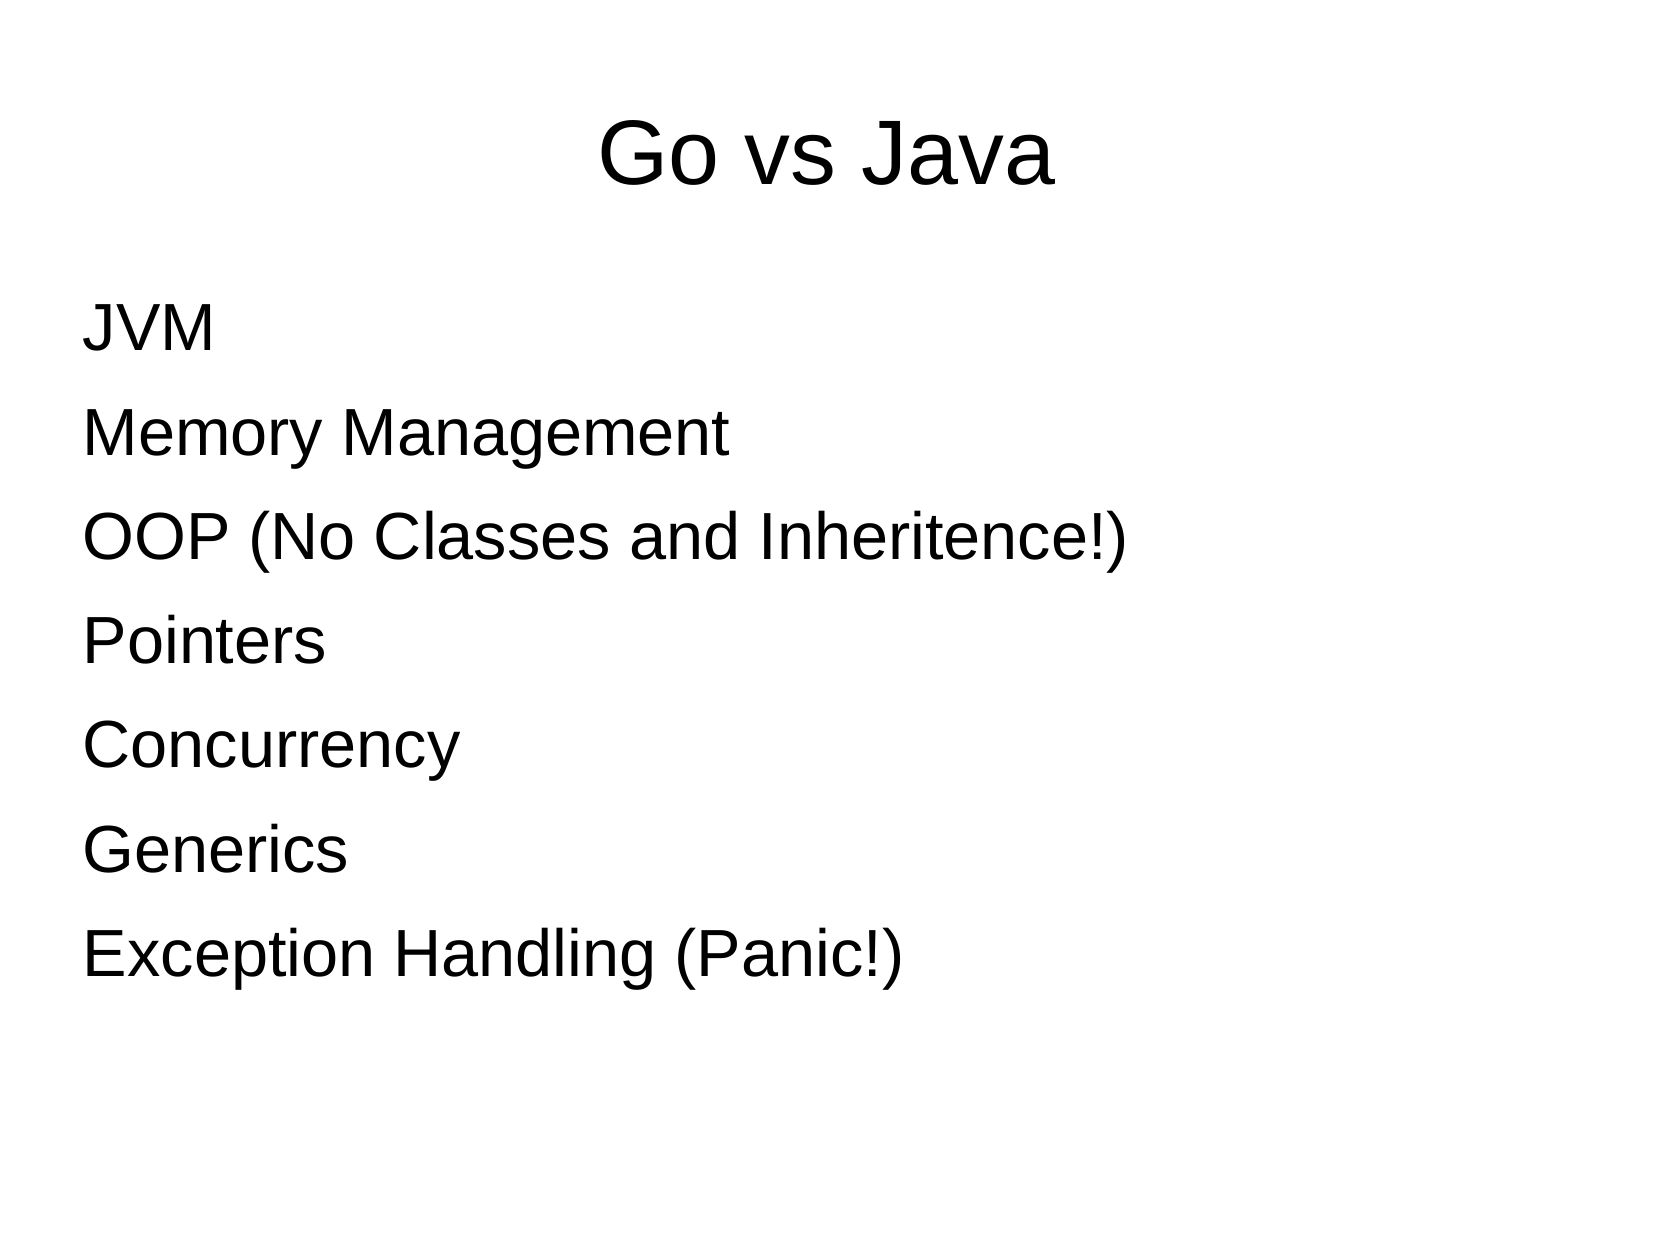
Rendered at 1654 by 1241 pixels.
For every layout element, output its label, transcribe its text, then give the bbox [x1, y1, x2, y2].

list JVM Memory Management OOP (No Classes and Inheritence!) Pointers Concurrency Generics Exception Handling (Panic!) [82, 290, 1571, 1010]
title Go vs Java [82, 49, 1571, 257]
